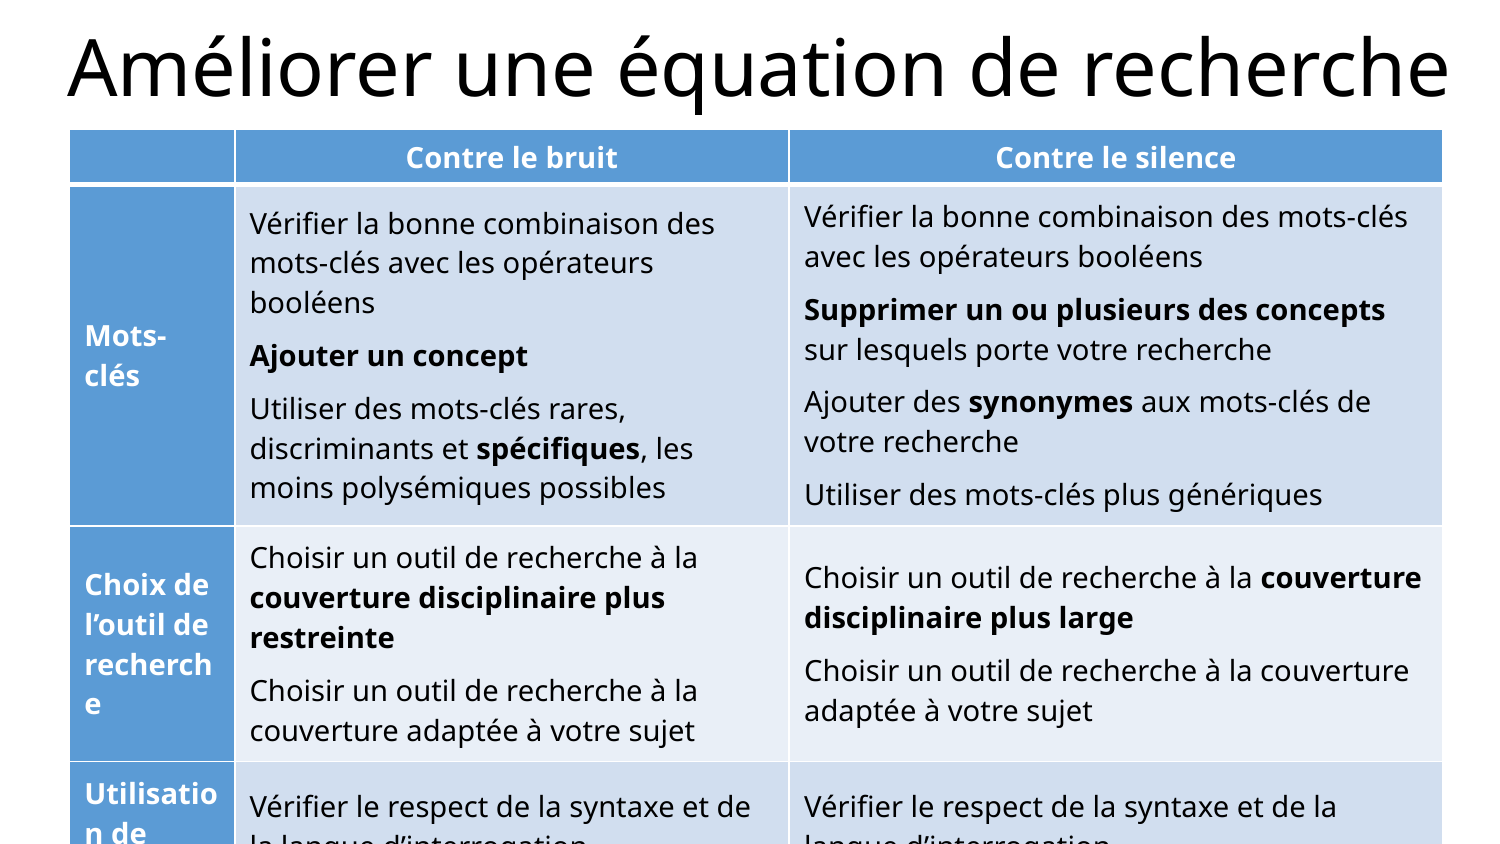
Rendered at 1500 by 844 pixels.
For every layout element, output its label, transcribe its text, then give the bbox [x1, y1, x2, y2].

table_cell Choisir un outil de recherche à la couverture disciplinaire plus large Choisir un outil de recherche à la couverture adaptée à votre sujet [790, 527, 1442, 761]
table_cell Vérifier le respect de la syntaxe et de la langue d’interrogation Préciser les critères d’interrogation (champs de recherche) [236, 762, 788, 844]
table_cell Utilisation de l’outil de recherche [70, 762, 234, 844]
table_cell Vérifier le respect de la syntaxe et de la langue d’interrogation Élargir les critères d’interrogation (champs de recherche) [790, 762, 1442, 844]
table_header [70, 130, 234, 182]
table_cell Mots-clés [70, 187, 234, 525]
table_cell Vérifier la bonne combinaison des mots-clés avec les opérateurs booléens Ajouter un concept Utiliser des mots-clés rares, discriminants et spécifiques, les moins polysémiques possibles [236, 187, 788, 525]
table_cell Vérifier la bonne combinaison des mots-clés avec les opérateurs booléens Supprimer un ou plusieurs des concepts sur lesquels porte votre recherche Ajouter des synonymes aux mots-clés de votre recherche Utiliser des mots-clés plus génériques [790, 187, 1442, 525]
table_cell Choix de l’outil de recherche [70, 527, 234, 761]
table_cell Choisir un outil de recherche à la couverture disciplinaire plus restreinte Choisir un outil de recherche à la couverture adaptée à votre sujet [236, 527, 788, 761]
table_header Contre le silence [790, 130, 1442, 182]
table_header Contre le bruit [236, 130, 788, 182]
title Améliorer une équation de recherche [52, 10, 1470, 126]
